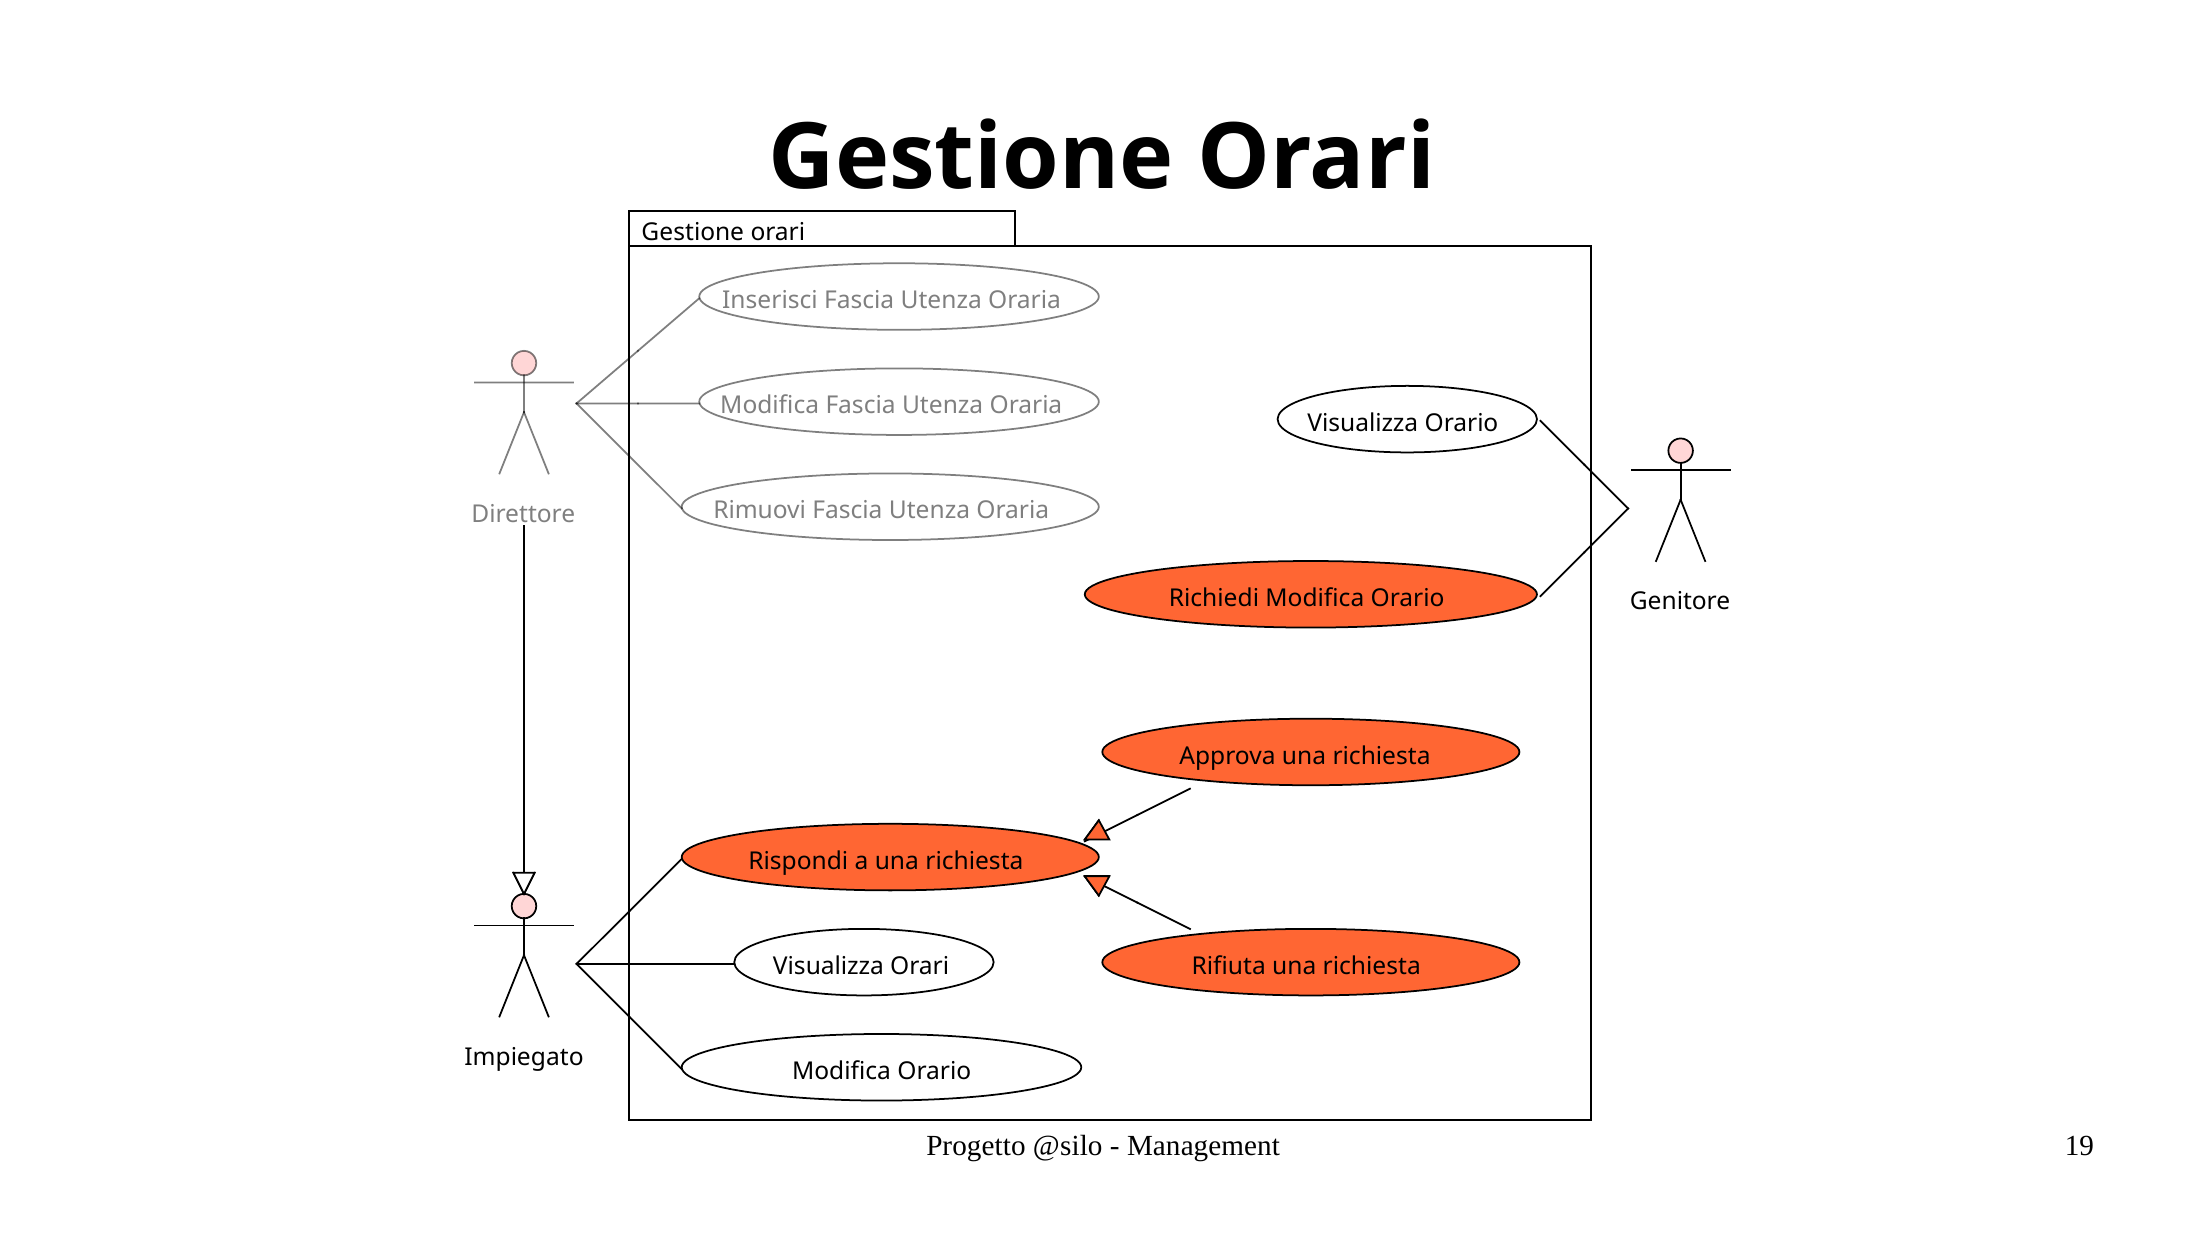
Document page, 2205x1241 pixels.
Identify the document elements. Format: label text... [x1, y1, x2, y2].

title Gestione Orari [110, 49, 2095, 257]
picture [400, 174, 1805, 1158]
